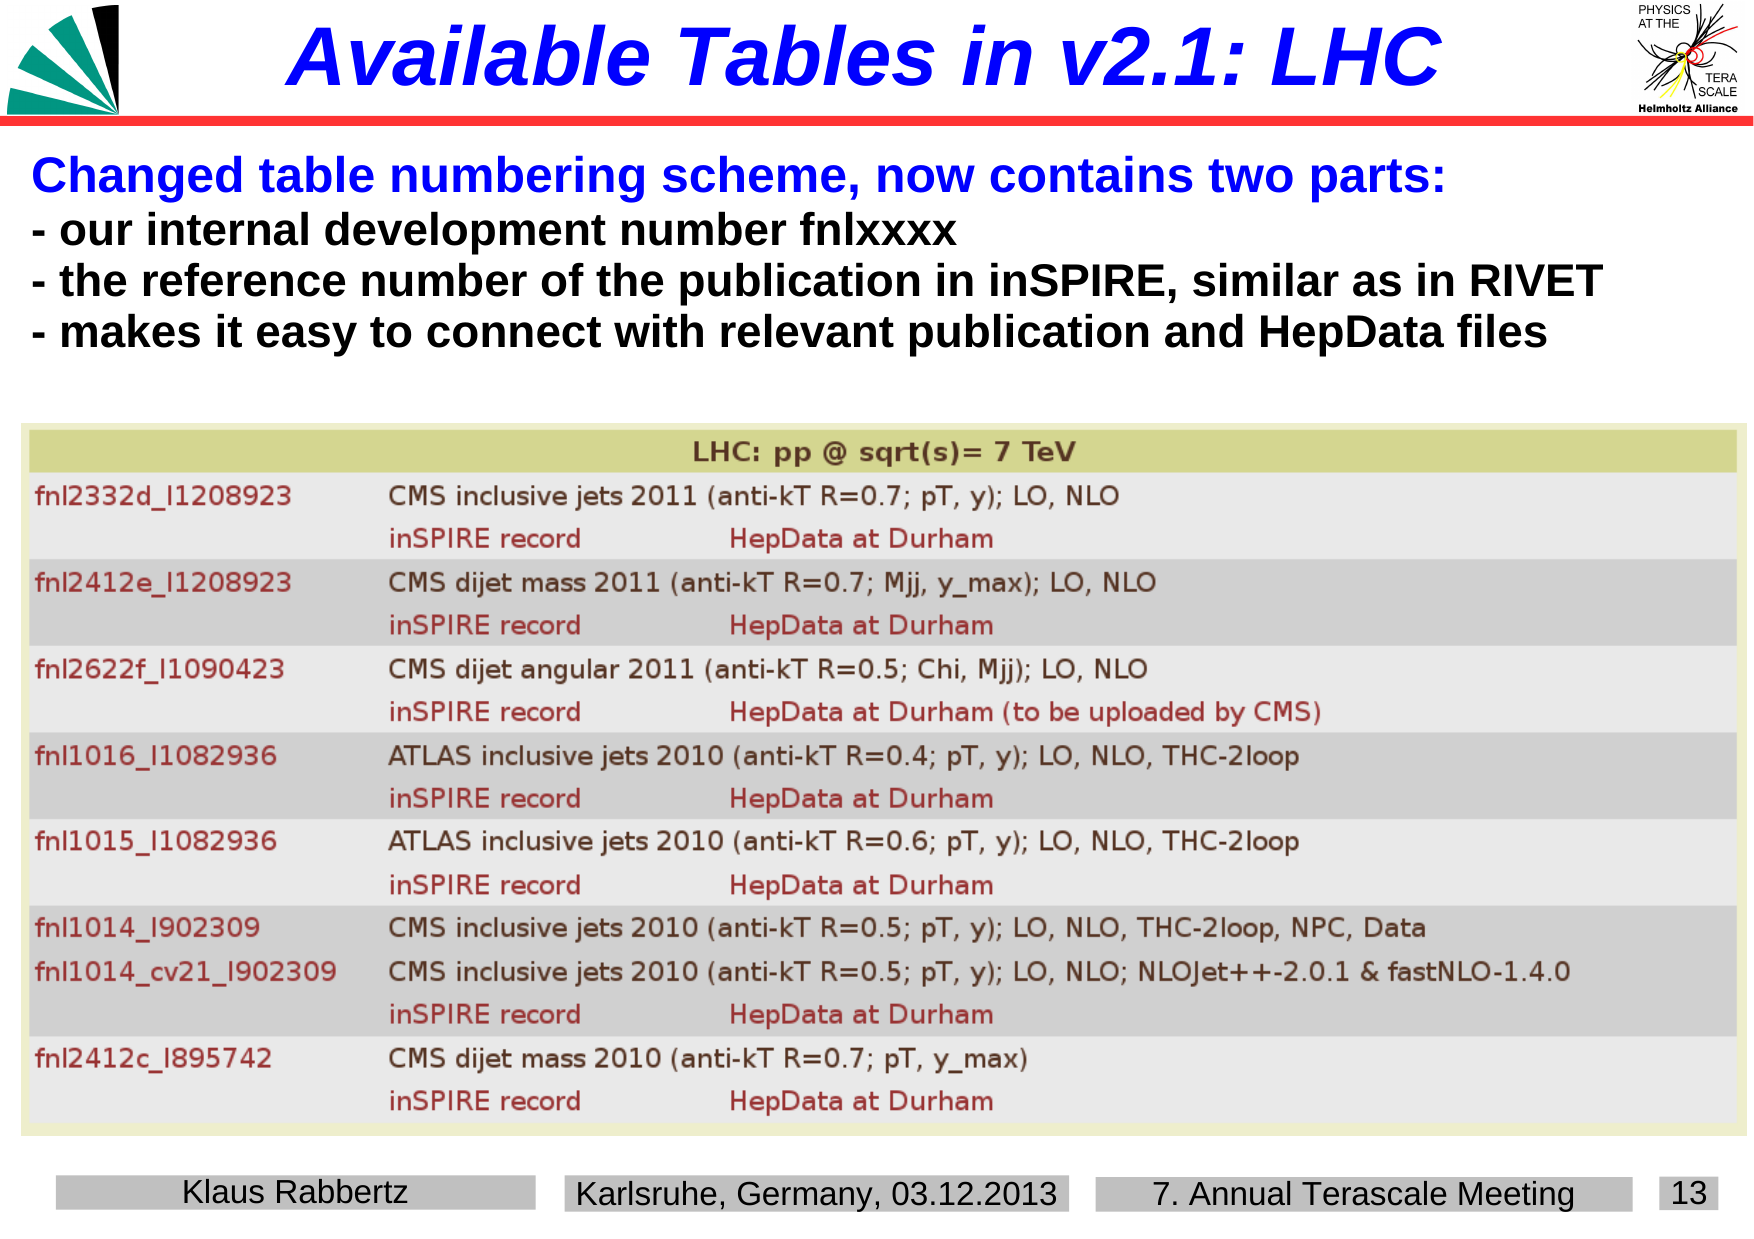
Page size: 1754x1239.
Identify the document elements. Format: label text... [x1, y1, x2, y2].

picture [7, 5, 119, 116]
title Available Tables in v2.1: LHC [123, 0, 1606, 114]
picture [1631, 1, 1745, 115]
picture [21, 423, 1747, 1136]
text_box Changed table numbering scheme, now contains two parts: - our internal development number fnlxxxx - the reference number of the publication in inSPIRE, similar as in RIVET - makes it easy to connect with relevant publication and HepData files [19, 141, 1617, 364]
